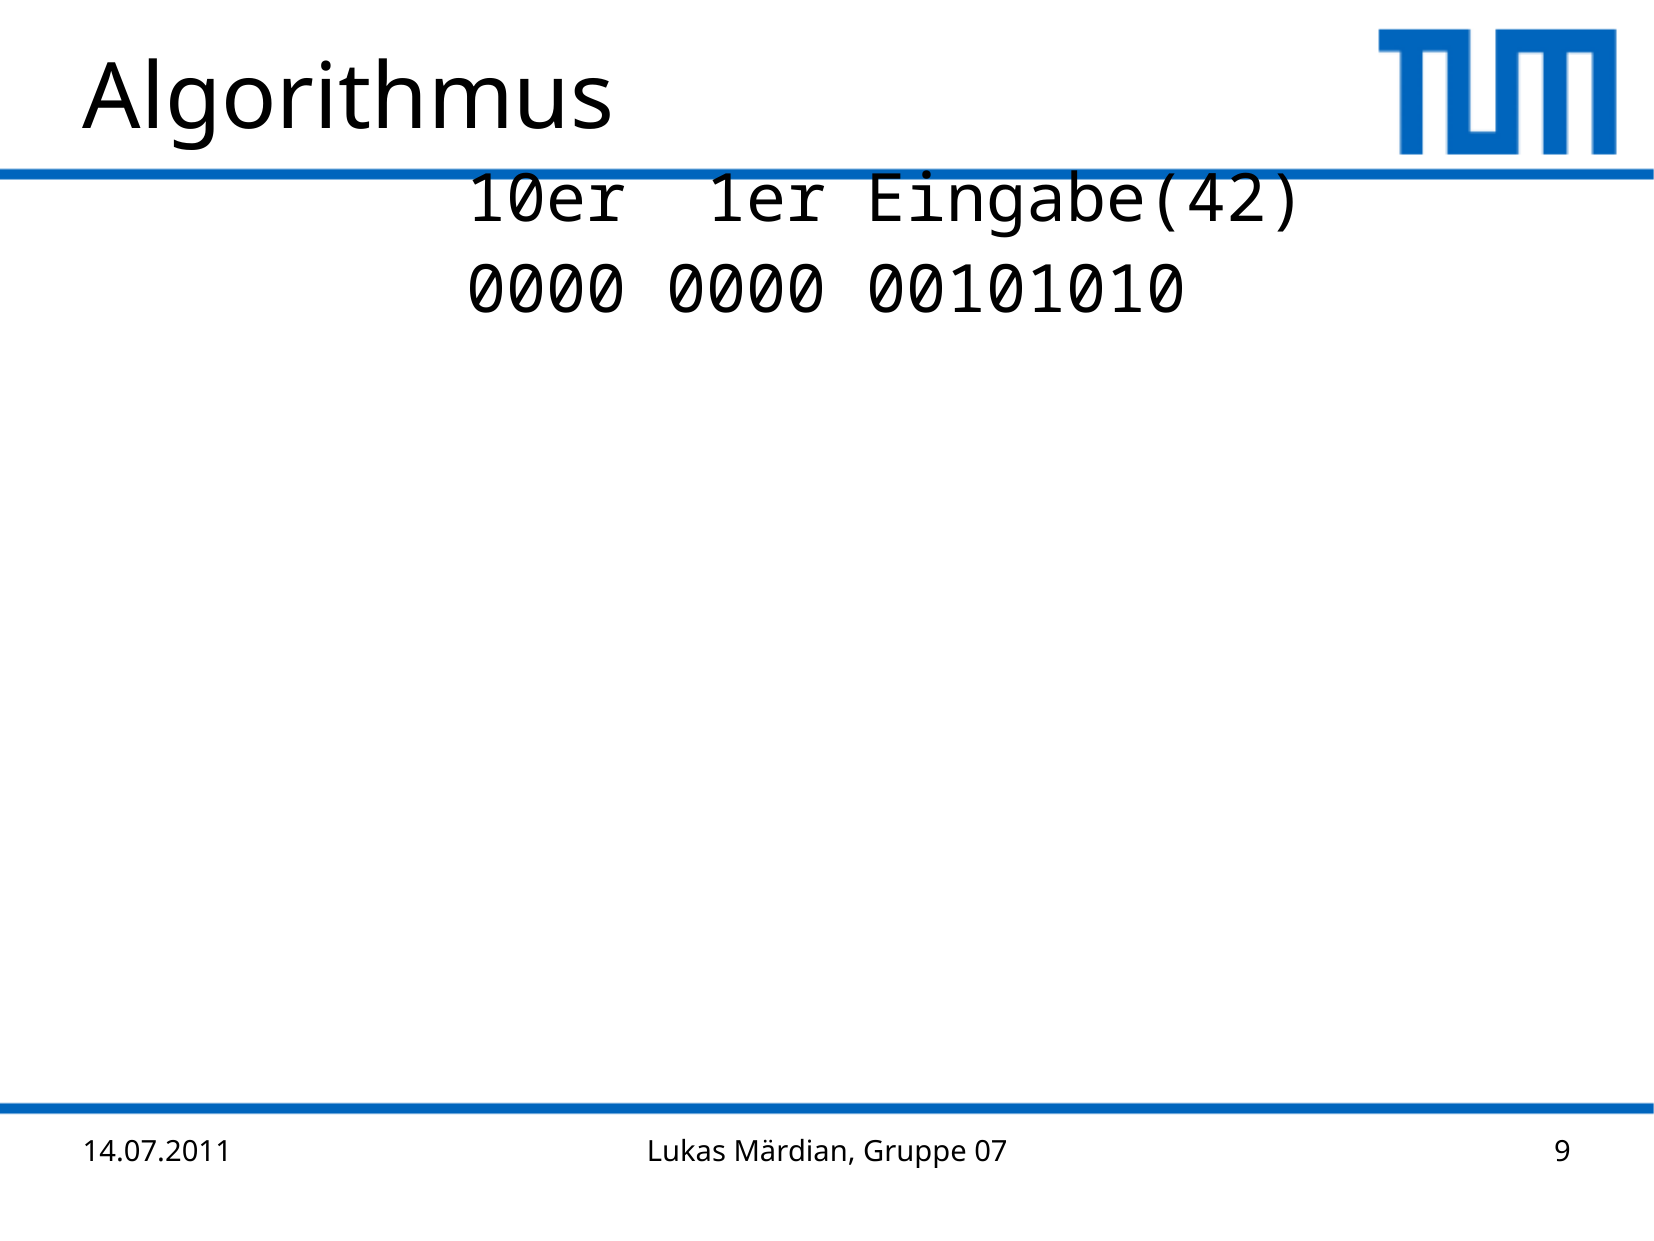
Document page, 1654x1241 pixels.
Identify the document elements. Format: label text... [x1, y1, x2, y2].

title Algorithmus [82, 41, 1359, 145]
subtitle 10er 1er Eingabe(42) 0000 0000 00101010 [82, 206, 1571, 1093]
picture [0, 0, 1654, 1241]
